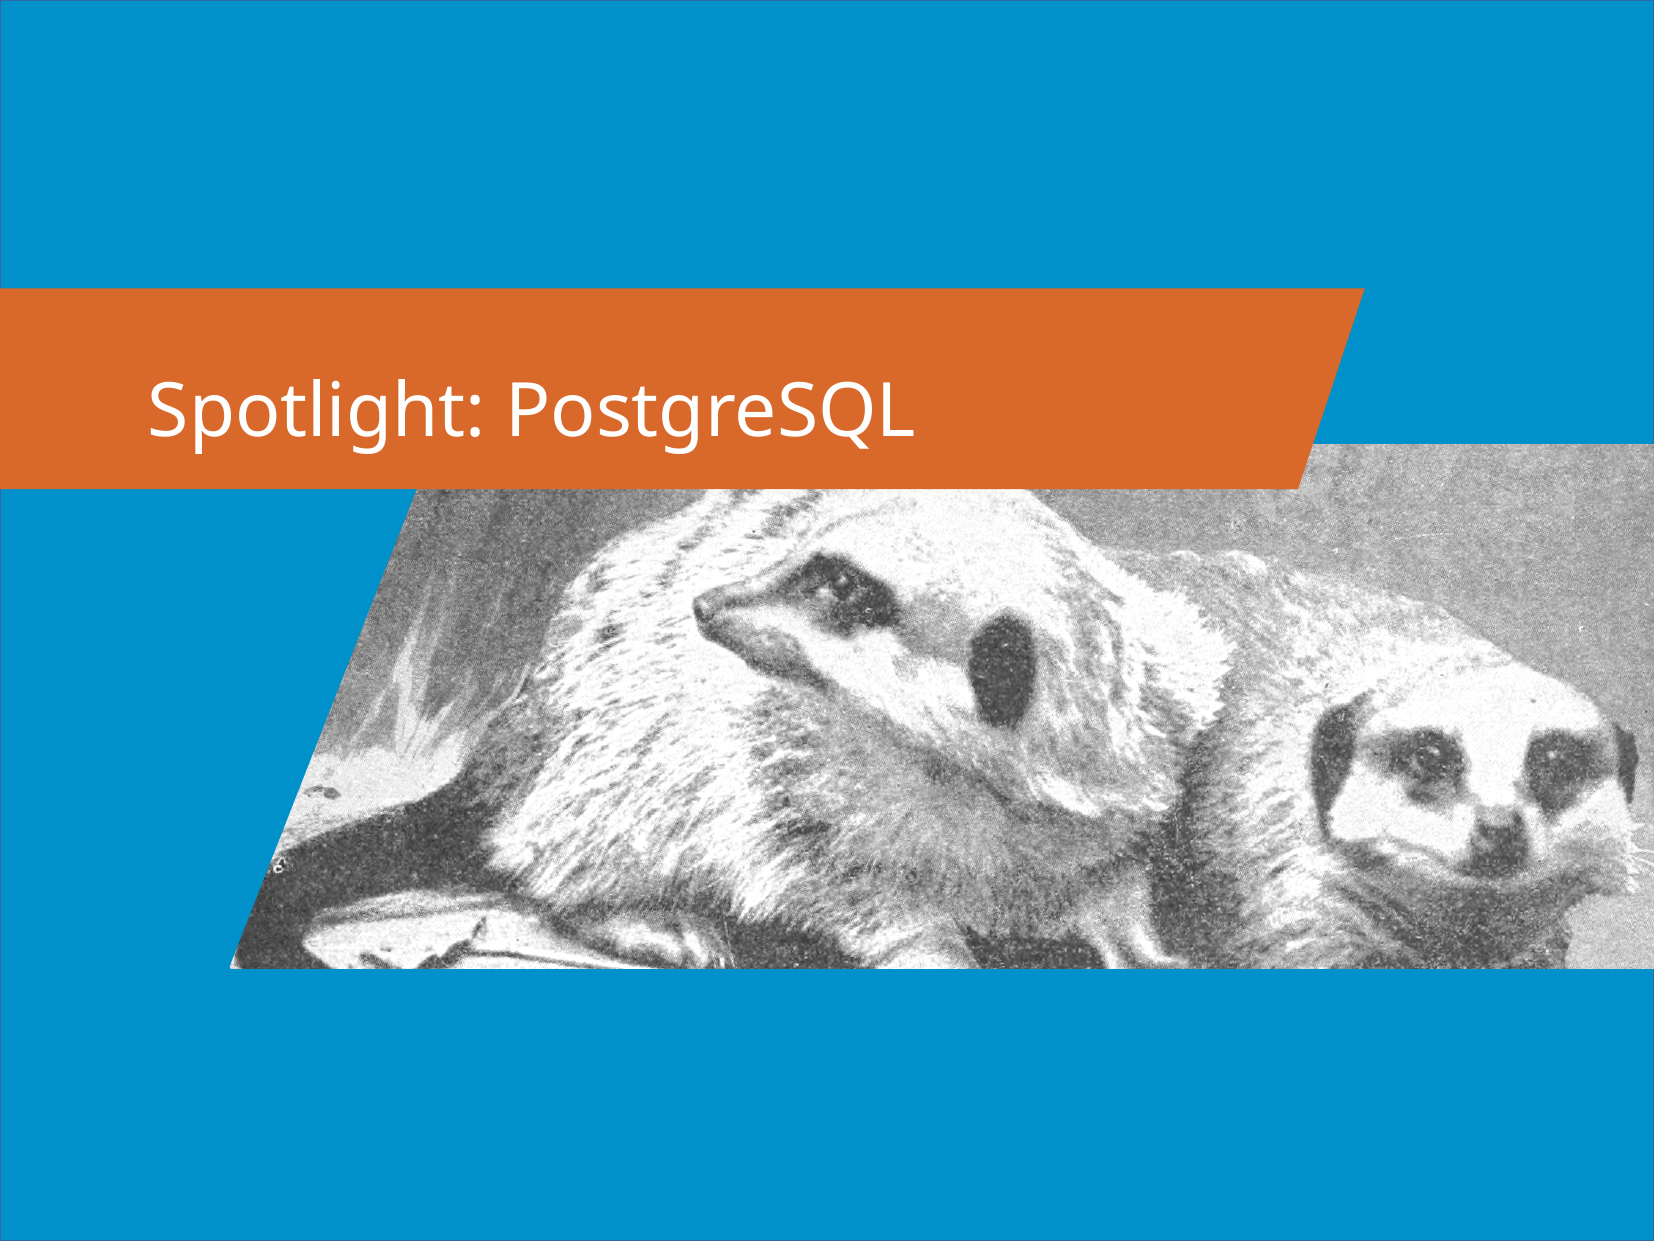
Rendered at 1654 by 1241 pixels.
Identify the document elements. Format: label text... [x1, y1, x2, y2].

text_box [0, 0, 1654, 1241]
text_box Spotlight: PostgreSQL [133, 348, 1215, 455]
